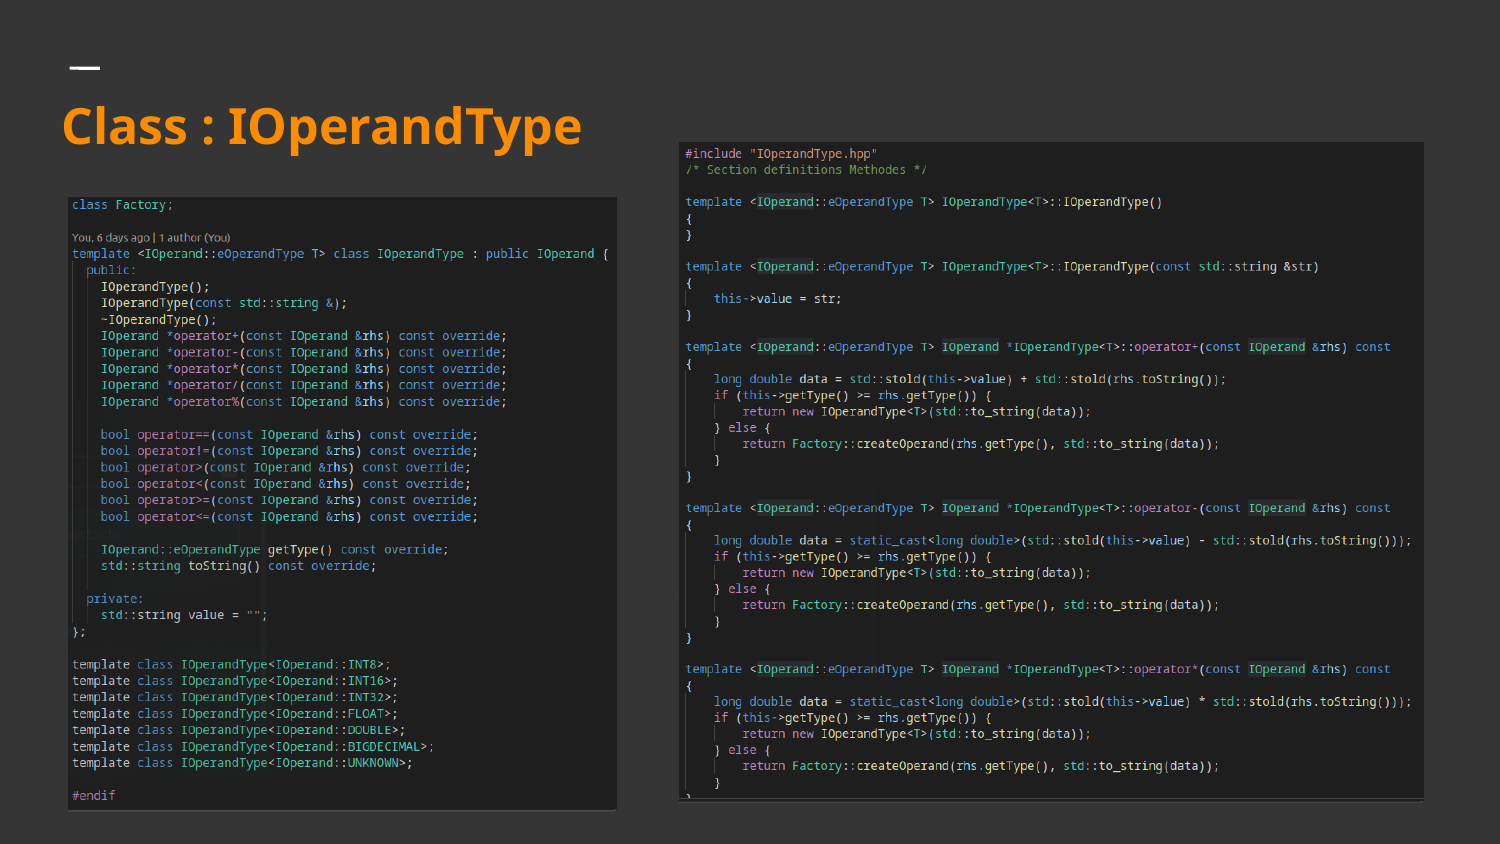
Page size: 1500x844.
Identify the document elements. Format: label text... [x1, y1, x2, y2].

picture [68, 197, 617, 809]
picture [679, 142, 1424, 801]
title Class : IOperandType [46, 79, 1463, 709]
